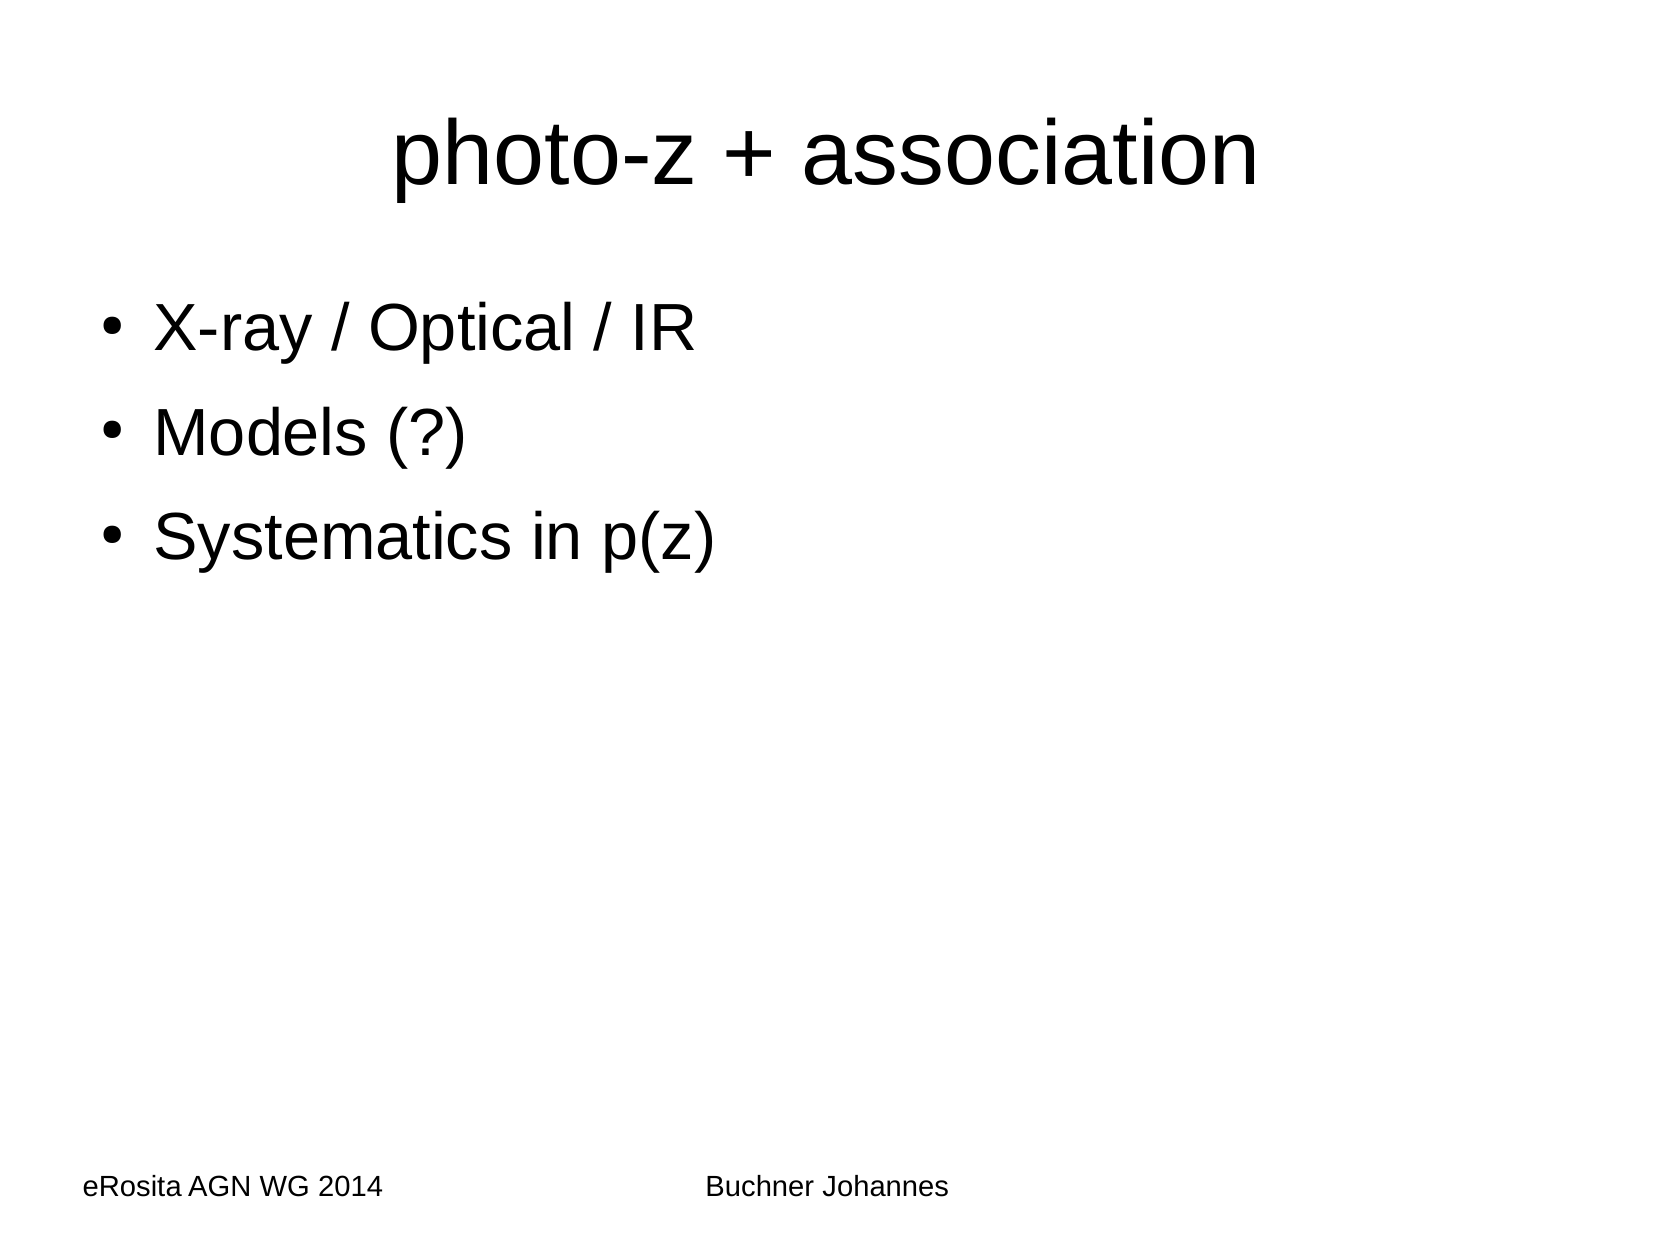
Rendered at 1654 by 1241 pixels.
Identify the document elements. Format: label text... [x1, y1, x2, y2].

list X-ray / Optical / IR Models (?) Systematics in p(z) [82, 290, 1571, 1010]
title photo-z + association [82, 49, 1571, 257]
